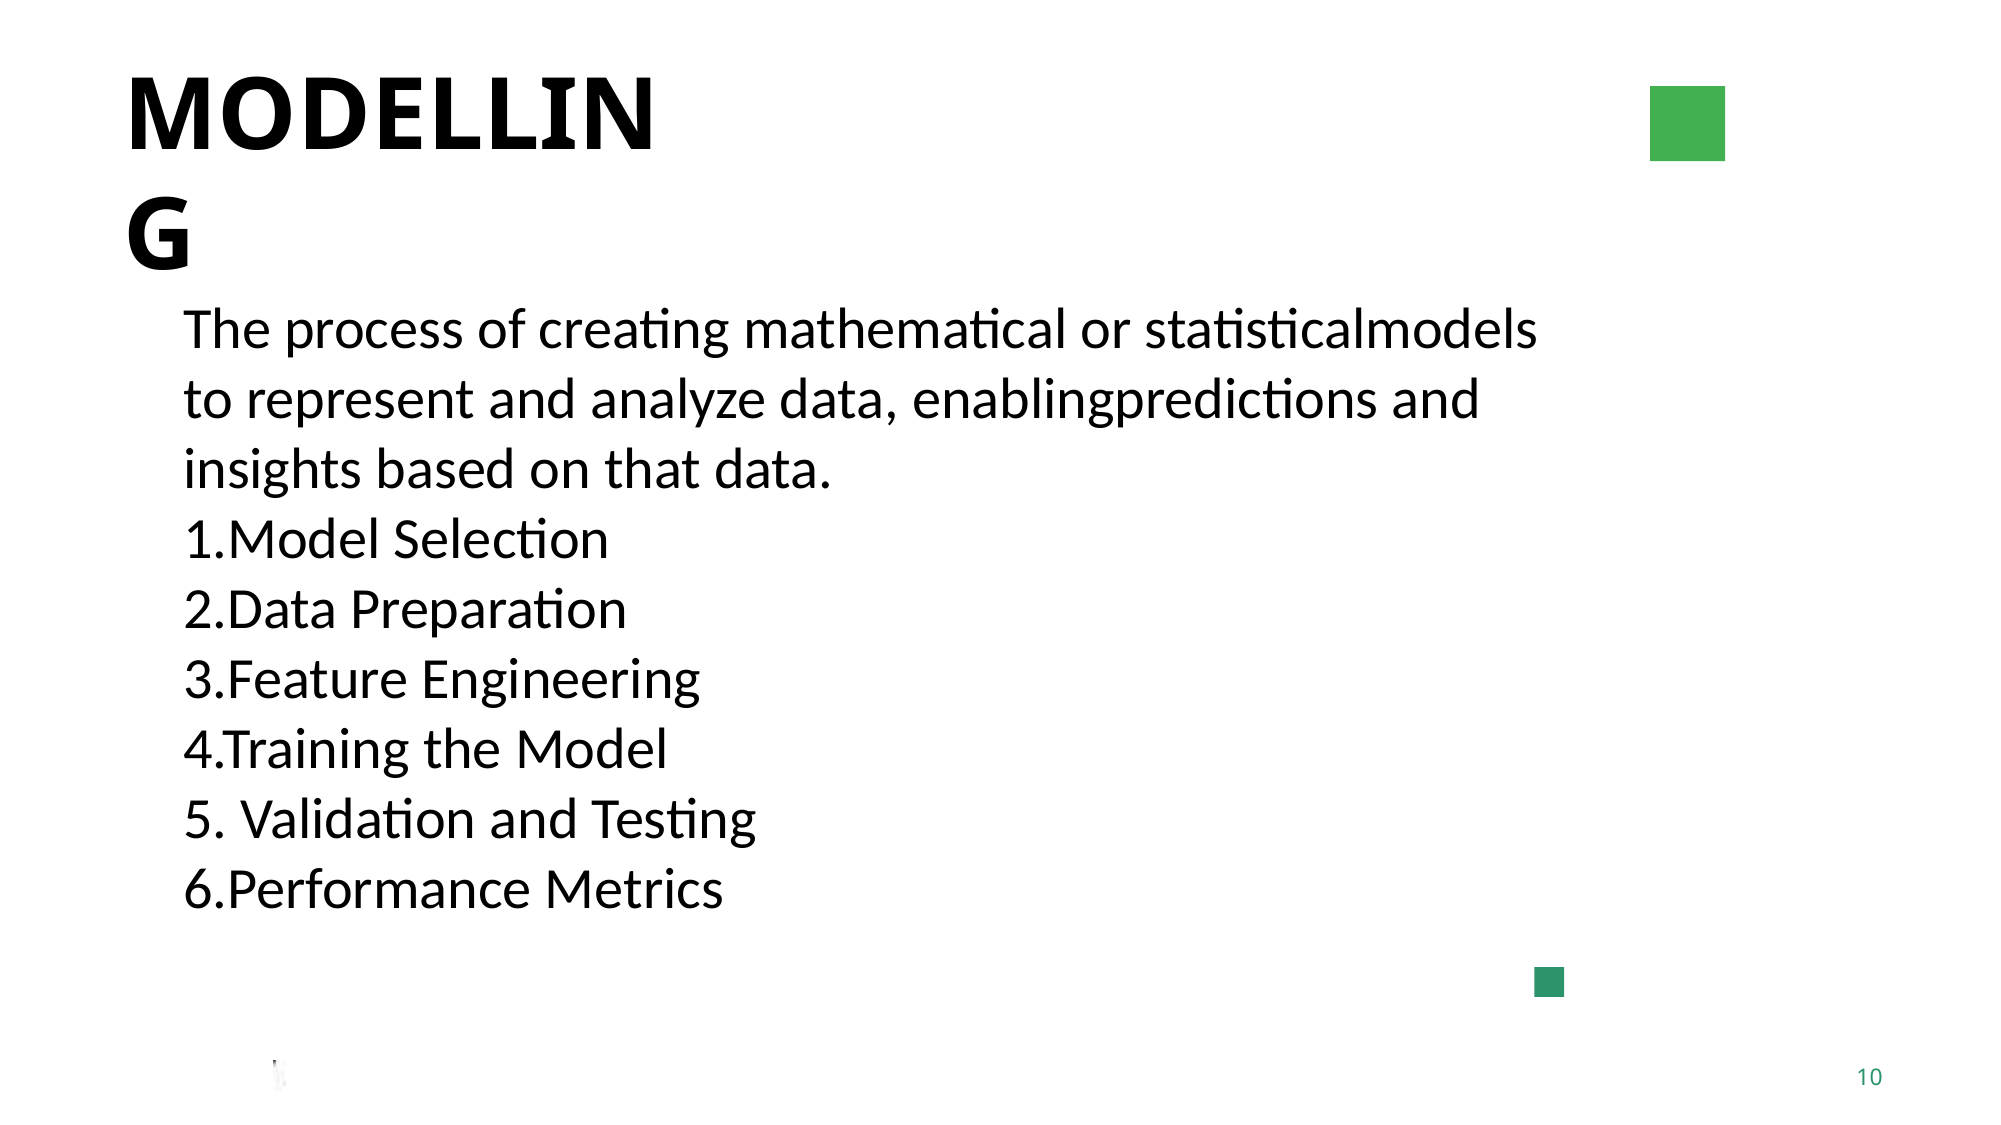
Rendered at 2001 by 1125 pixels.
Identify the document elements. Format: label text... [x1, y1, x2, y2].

text_box The process of creating mathematical or statisticalmodels to represent and analyze data, enablingpredictions and insights based on that data. 1.Model Selection 2.Data Preparation 3.Feature Engineering 4.Training the Model 5. Validation and Testing 6.Performance Metrics [168, 282, 1603, 1125]
text_box 10 [1849, 1061, 1888, 1094]
text_box [1650, 86, 1726, 162]
text_box MODELLING [121, 47, 664, 173]
